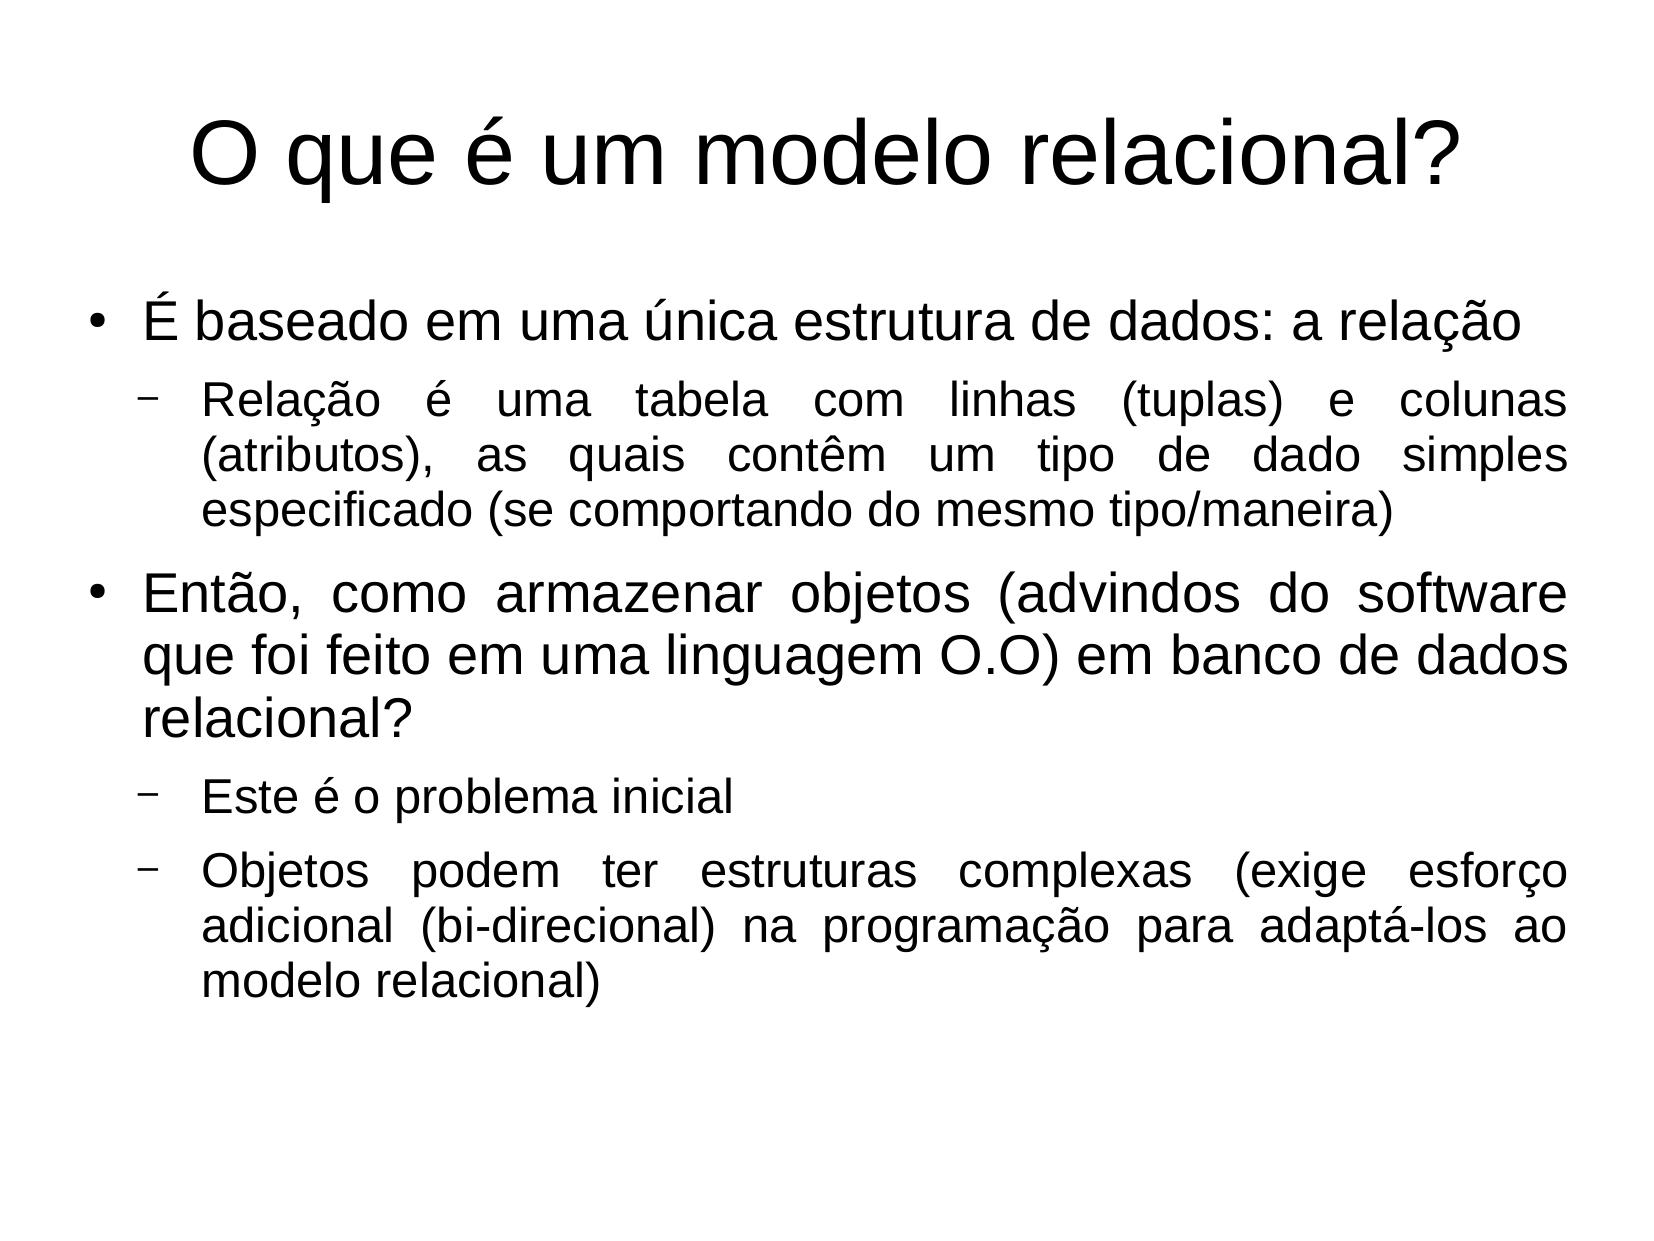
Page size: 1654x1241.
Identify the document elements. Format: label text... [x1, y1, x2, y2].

list É baseado em uma única estrutura de dados: a relação Relação é uma tabela com linhas (tuplas) e colunas (atributos), as quais contêm um tipo de dado simples especificado (se comportando do mesmo tipo/maneira) Então, como armazenar objetos (advindos do software que foi feito em uma linguagem O.O) em banco de dados relacional? Este é o problema inicial Objetos podem ter estruturas complexas (exige esforço adicional (bi-direcional) na programação para adaptá-los ao modelo relacional) [82, 290, 1571, 1010]
title O que é um modelo relacional? [82, 49, 1571, 257]
